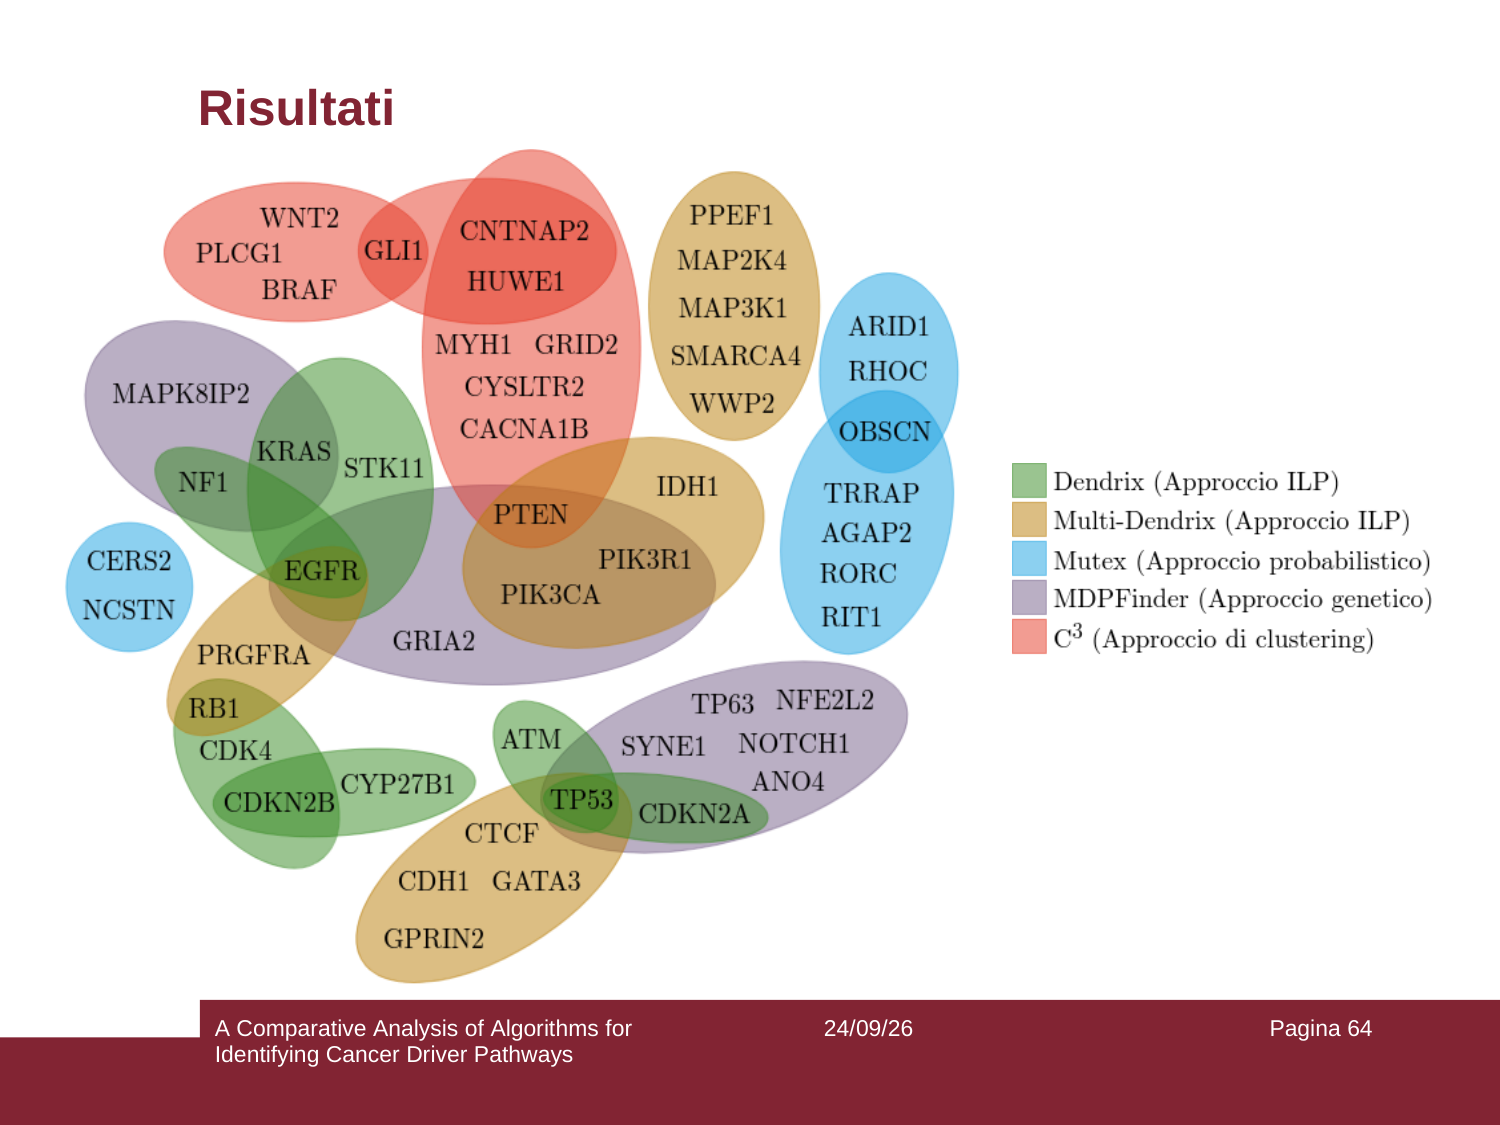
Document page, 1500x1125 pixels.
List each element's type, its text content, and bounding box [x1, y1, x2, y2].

text_box A Comparative Analysis of Algorithms for Identifying Cancer Driver Pathways [199, 1008, 676, 1084]
text_box 22/10/24 [712, 1008, 1026, 1084]
text_box Pagina <number> [1074, 1008, 1388, 1084]
picture [1012, 463, 1441, 658]
picture [52, 149, 981, 990]
title Risultati [183, 67, 1400, 150]
